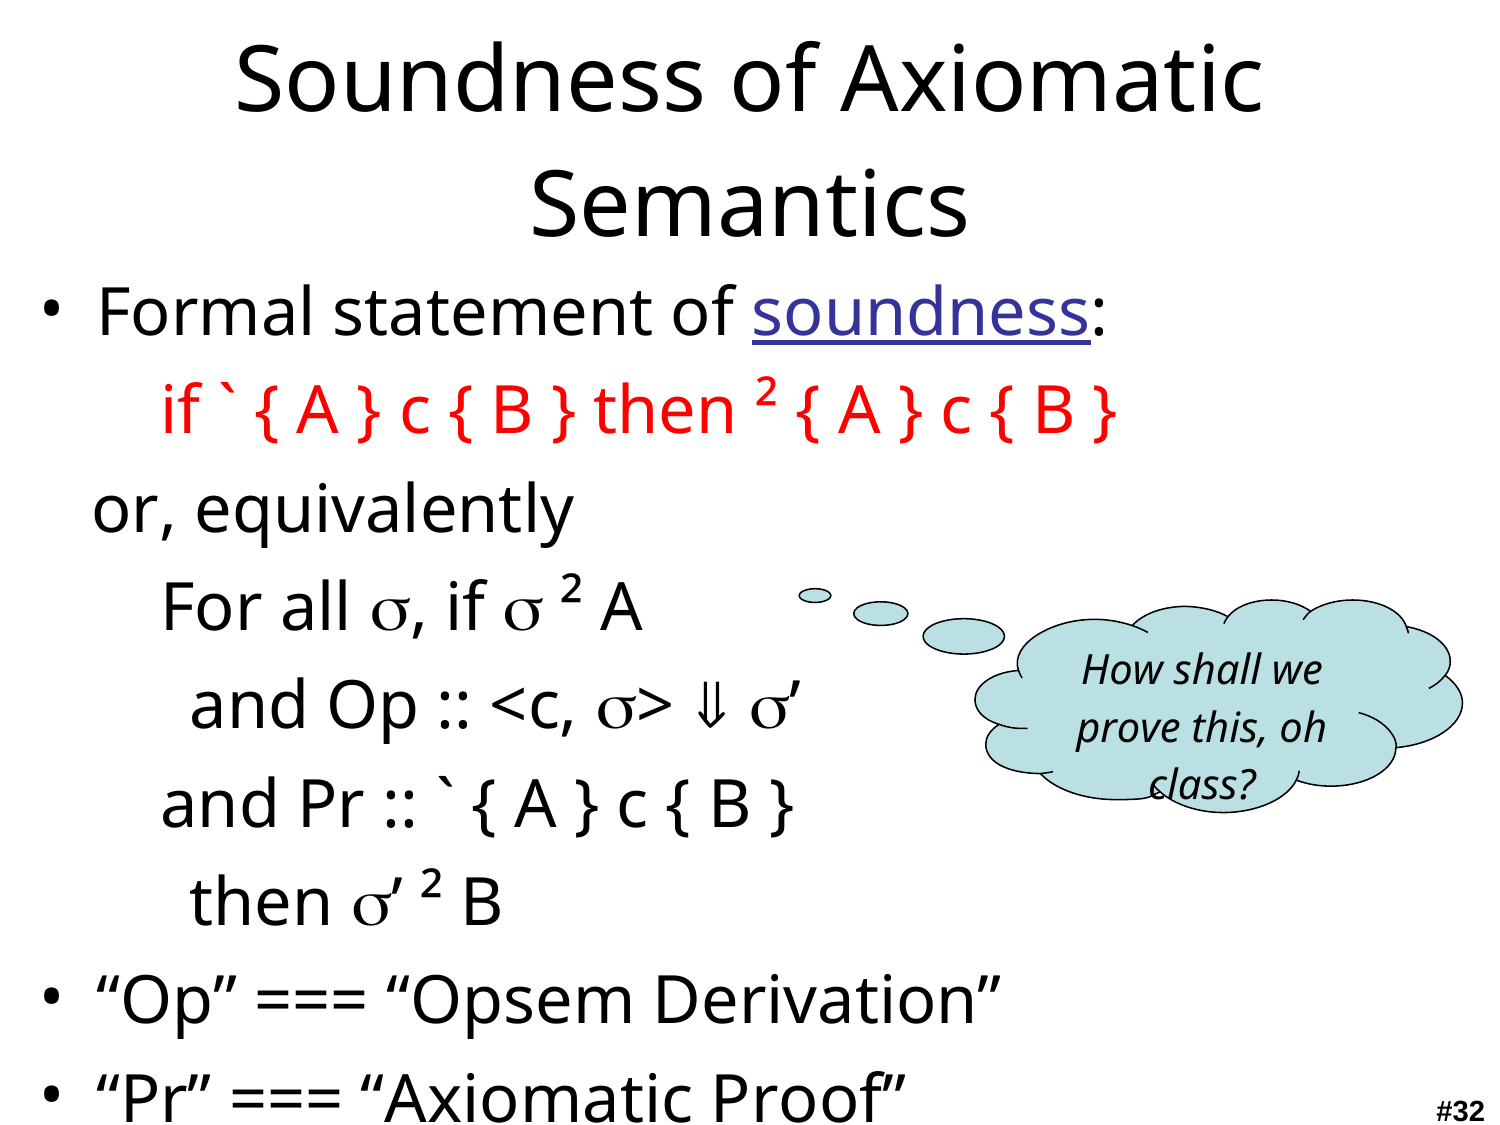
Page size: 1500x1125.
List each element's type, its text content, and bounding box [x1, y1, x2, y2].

list Formal statement of soundness: if ` { A } c { B } then ² { A } c { B } or, equivalently For all , if  ² A and Op :: <c, >  ’ and Pr :: ` { A } c { B } then ’ ² B “Op” === “Opsem Derivation” “Pr” === “Axiomatic Proof” [24, 262, 1476, 1110]
text_box How shall we prove this, oh class? [853, 601, 908, 626]
text_box How shall we prove this, oh class? [923, 618, 1005, 655]
text_box How shall we prove this, oh class? [974, 600, 1463, 813]
title Soundness of Axiomatic Semantics [24, 45, 1476, 233]
